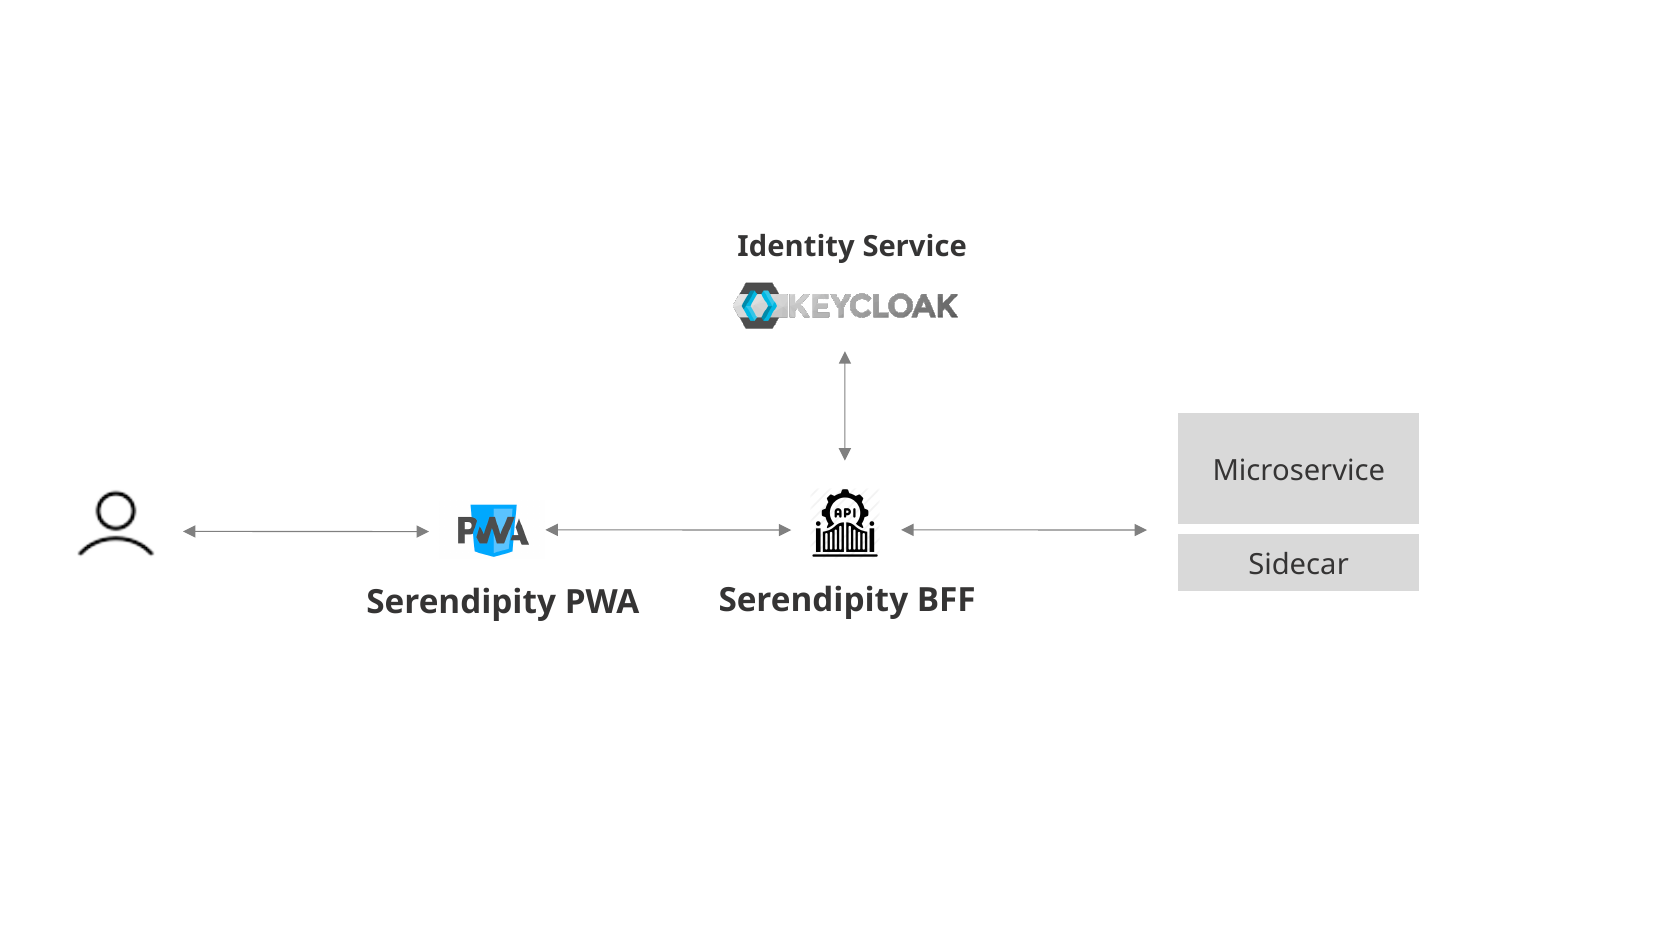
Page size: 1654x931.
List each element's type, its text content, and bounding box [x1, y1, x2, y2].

text_box Identity Service [712, 219, 993, 270]
picture [76, 484, 157, 584]
text_box Serendipity PWA [336, 572, 670, 628]
text_box Serendipity BFF [684, 570, 1010, 626]
picture [729, 276, 983, 333]
picture [439, 500, 545, 559]
text_box Sidecar [1178, 534, 1419, 591]
picture [810, 488, 880, 559]
text_box Microservice [1178, 413, 1419, 524]
